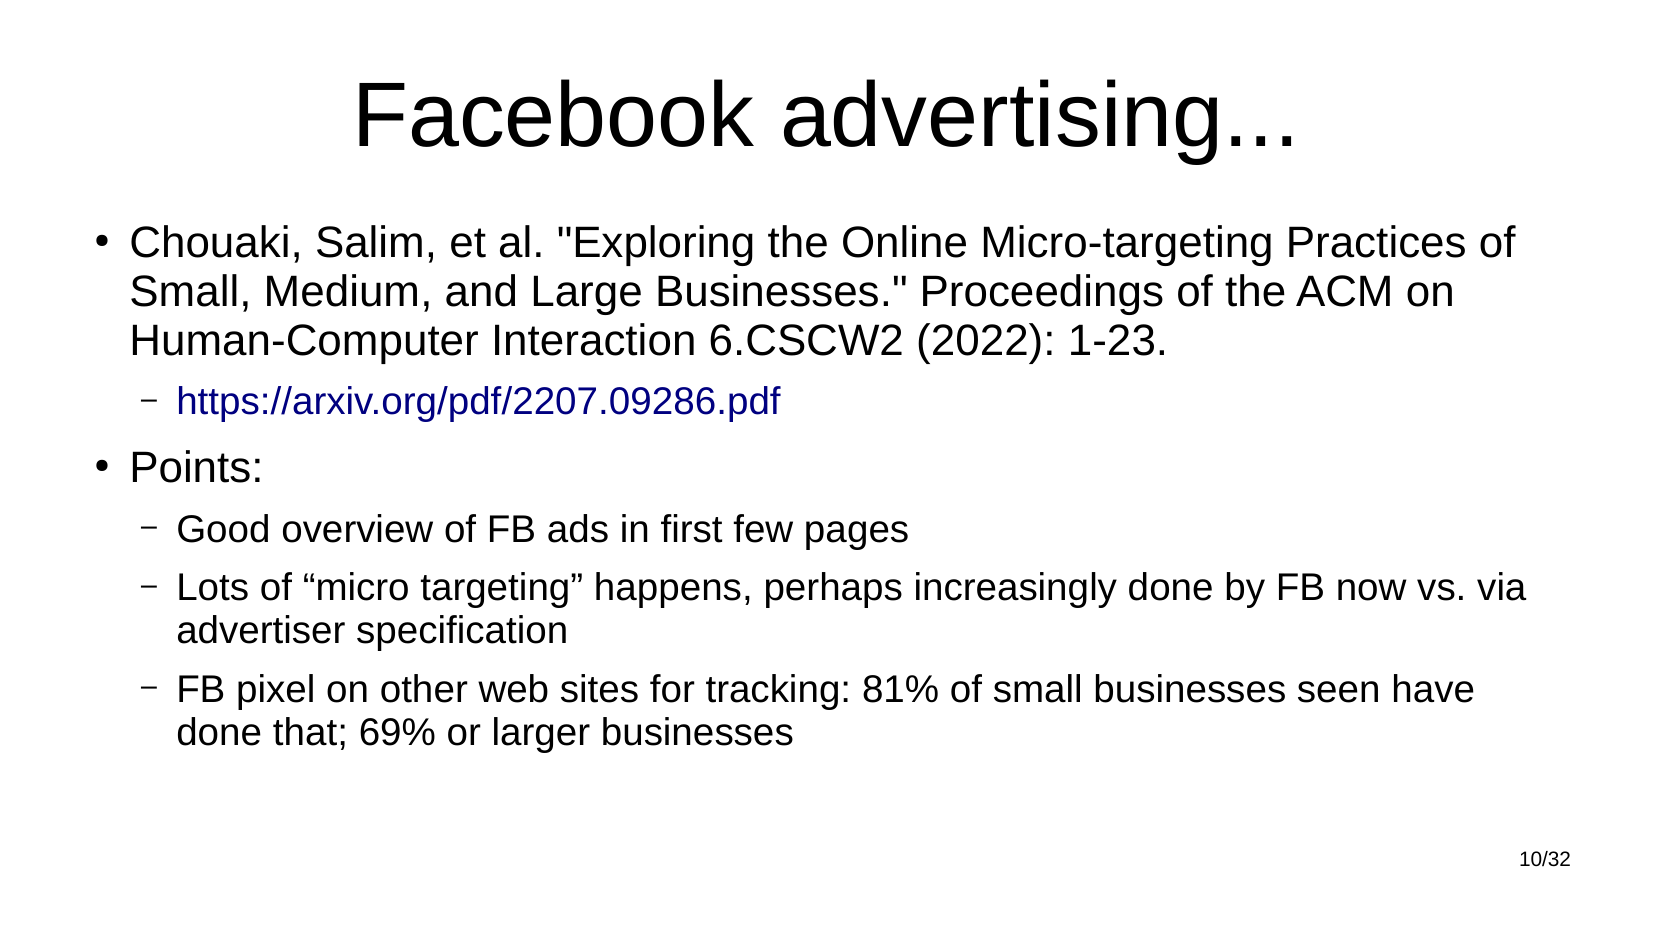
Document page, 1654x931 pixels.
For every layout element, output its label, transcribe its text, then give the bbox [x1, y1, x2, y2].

list Chouaki, Salim, et al. "Exploring the Online Micro-targeting Practices of Small, Medium, and Large Businesses." Proceedings of the ACM on Human-Computer Interaction 6.CSCW2 (2022): 1-23. https://arxiv.org/pdf/2207.09286.pdf Points: Good overview of FB ads in first few pages Lots of “micro targeting” happens, perhaps increasingly done by FB now vs. via advertiser specification FB pixel on other web sites for tracking: 81% of small businesses seen have done that; 69% or larger businesses [82, 217, 1571, 758]
title Facebook advertising... [82, 37, 1571, 193]
